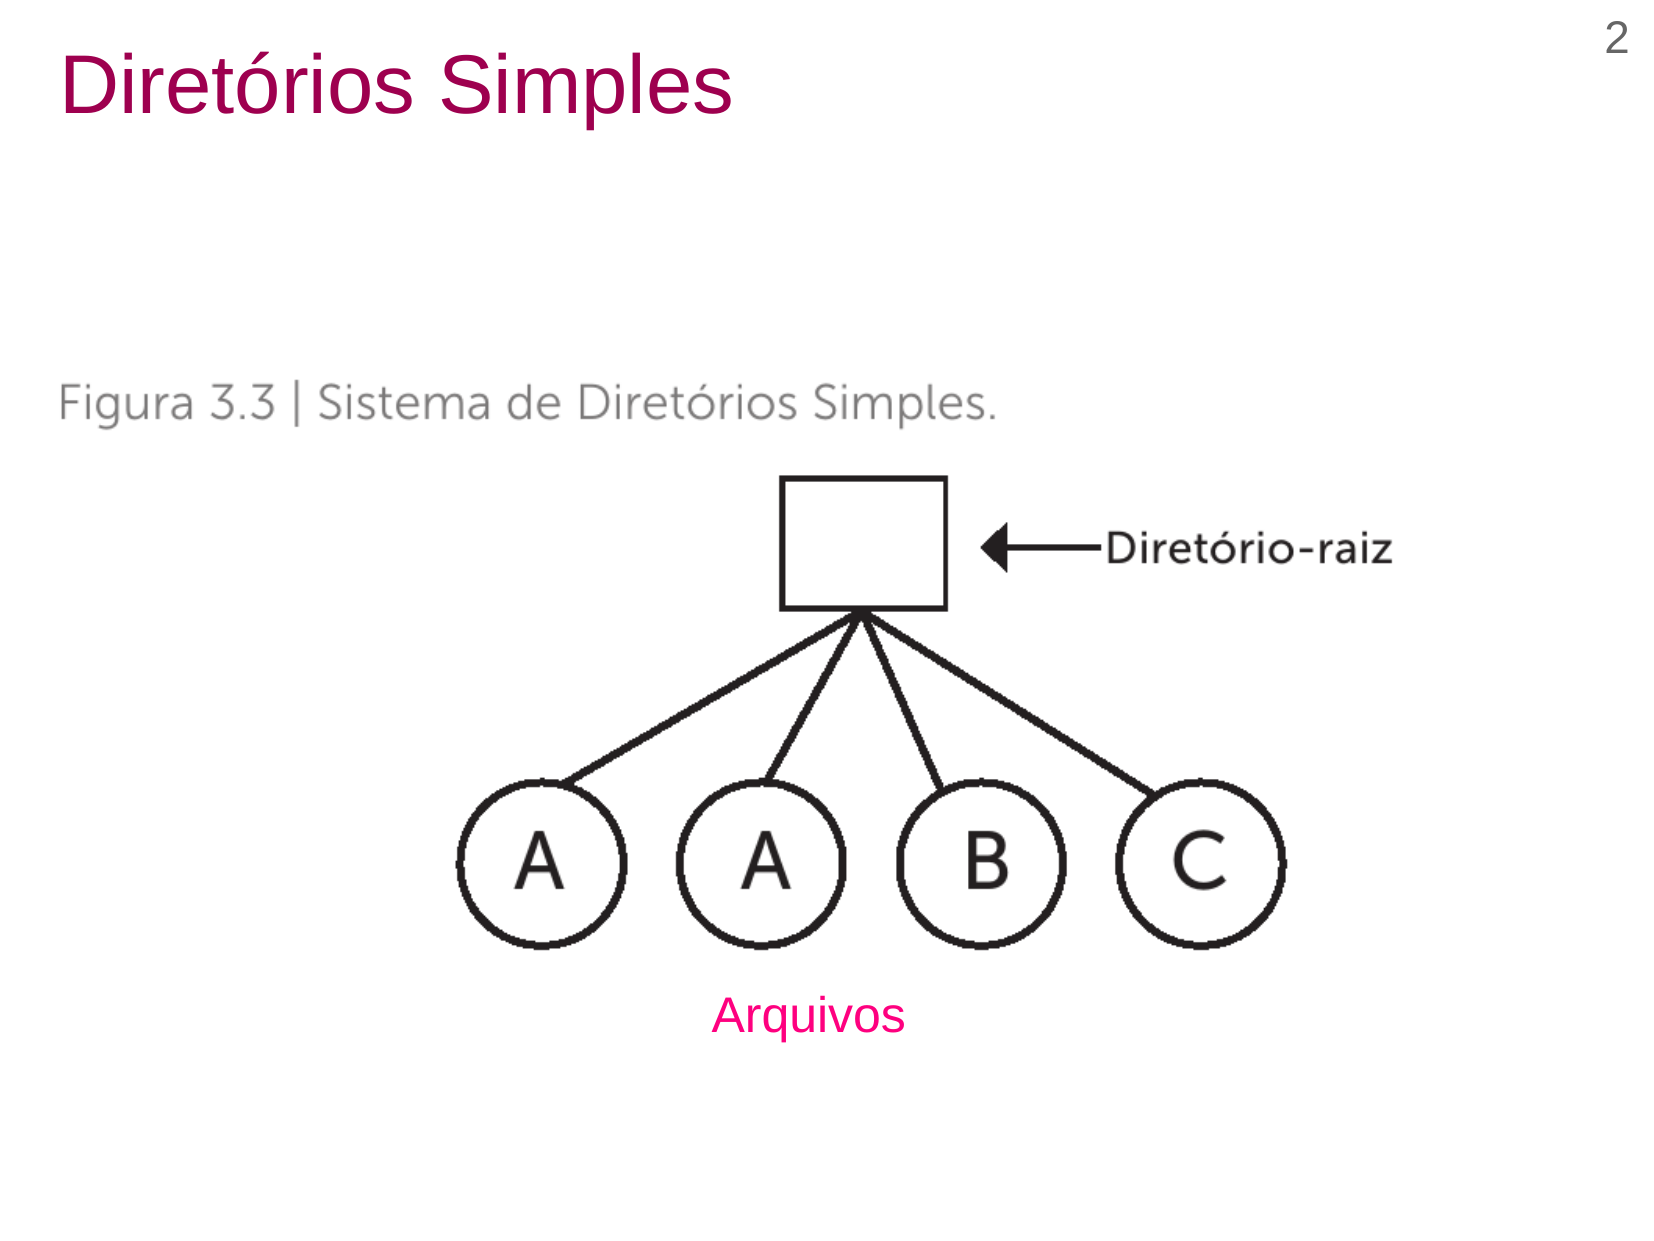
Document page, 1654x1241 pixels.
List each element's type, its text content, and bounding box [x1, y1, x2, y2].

text_box Arquivos [696, 980, 1270, 1051]
picture [51, 377, 1400, 955]
title Diretórios Simples [59, 29, 1595, 148]
